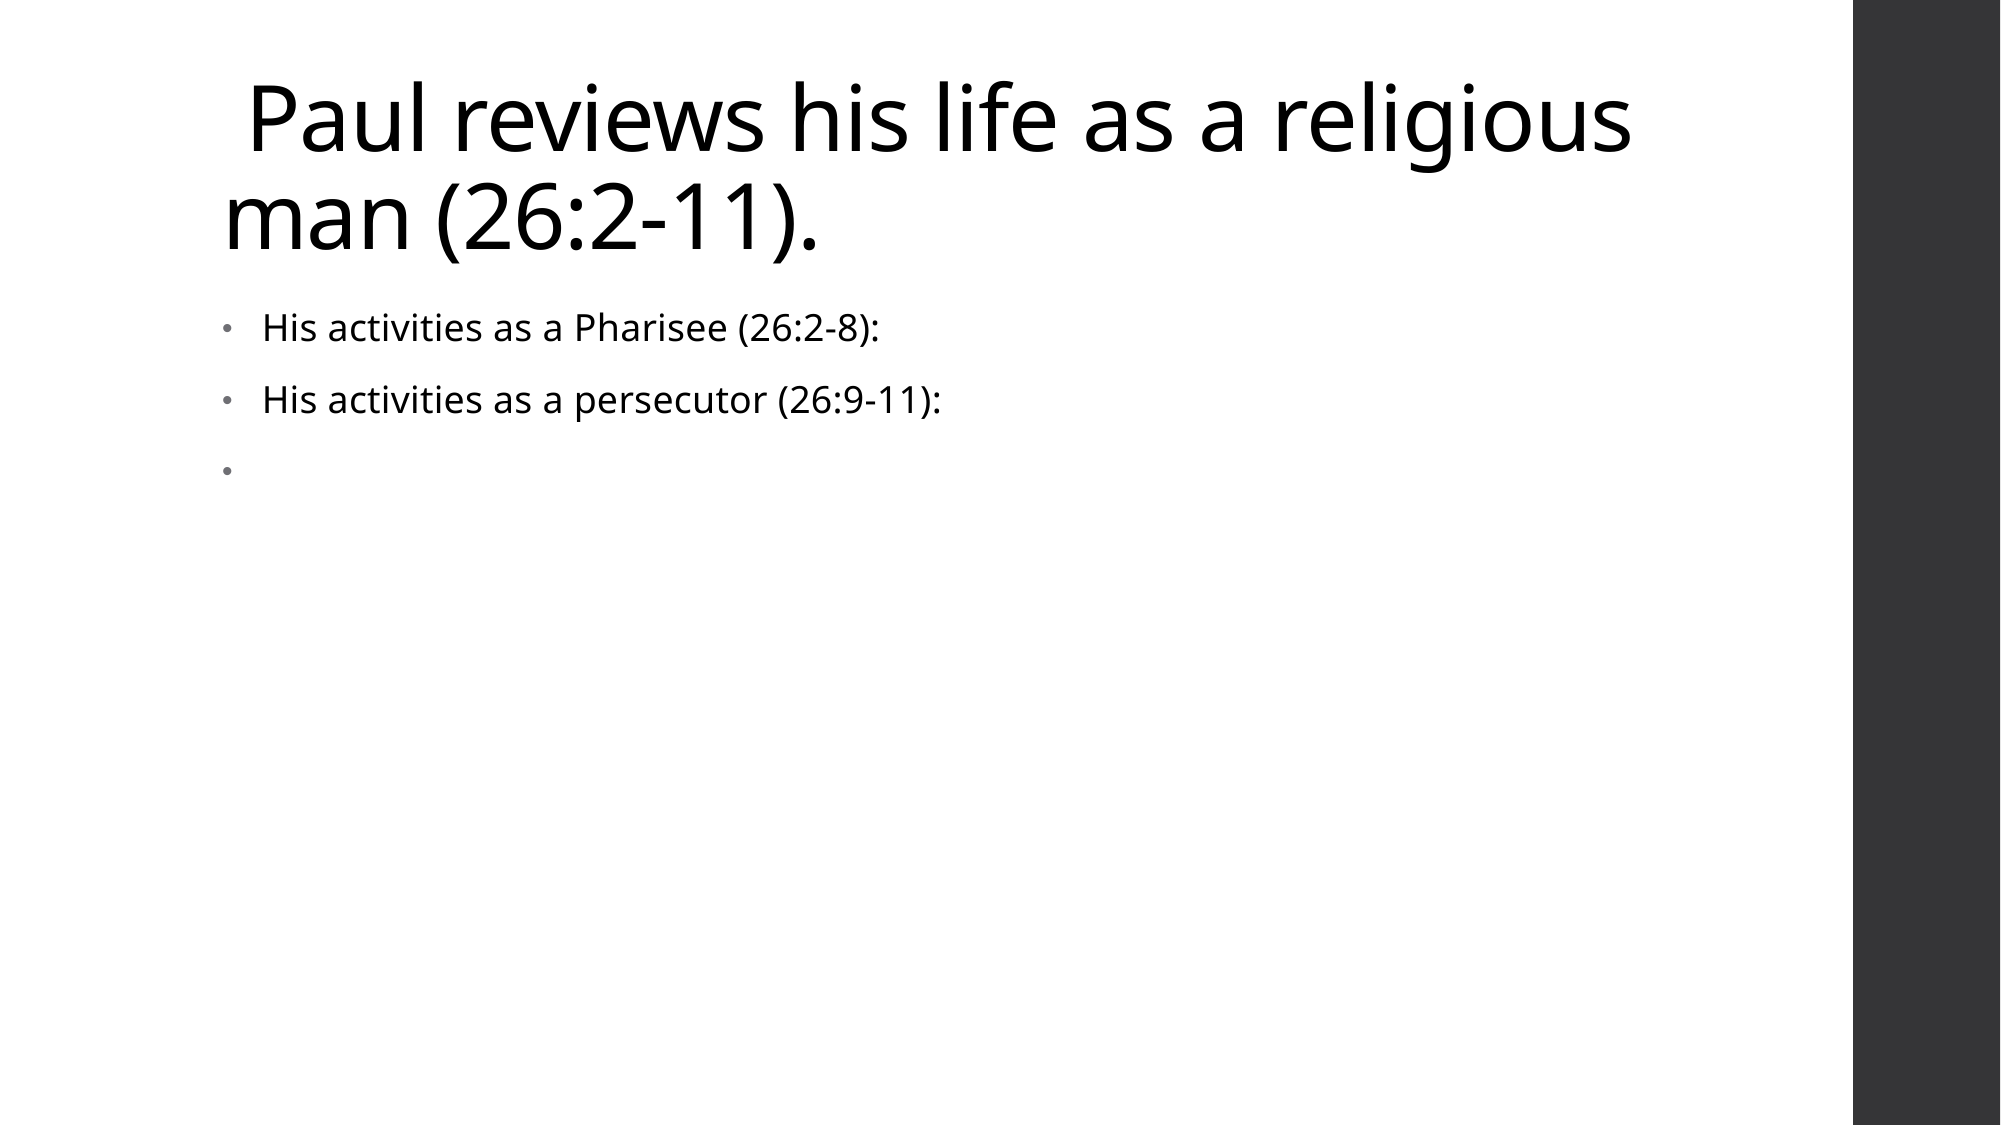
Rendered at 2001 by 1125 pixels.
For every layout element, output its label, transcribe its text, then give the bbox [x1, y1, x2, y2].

list His activities as a Pharisee (26:2-8): His activities as a persecutor (26:9-11): [206, 299, 1617, 1014]
title Paul reviews his life as a religious man (26:2-11). [206, 60, 1797, 278]
